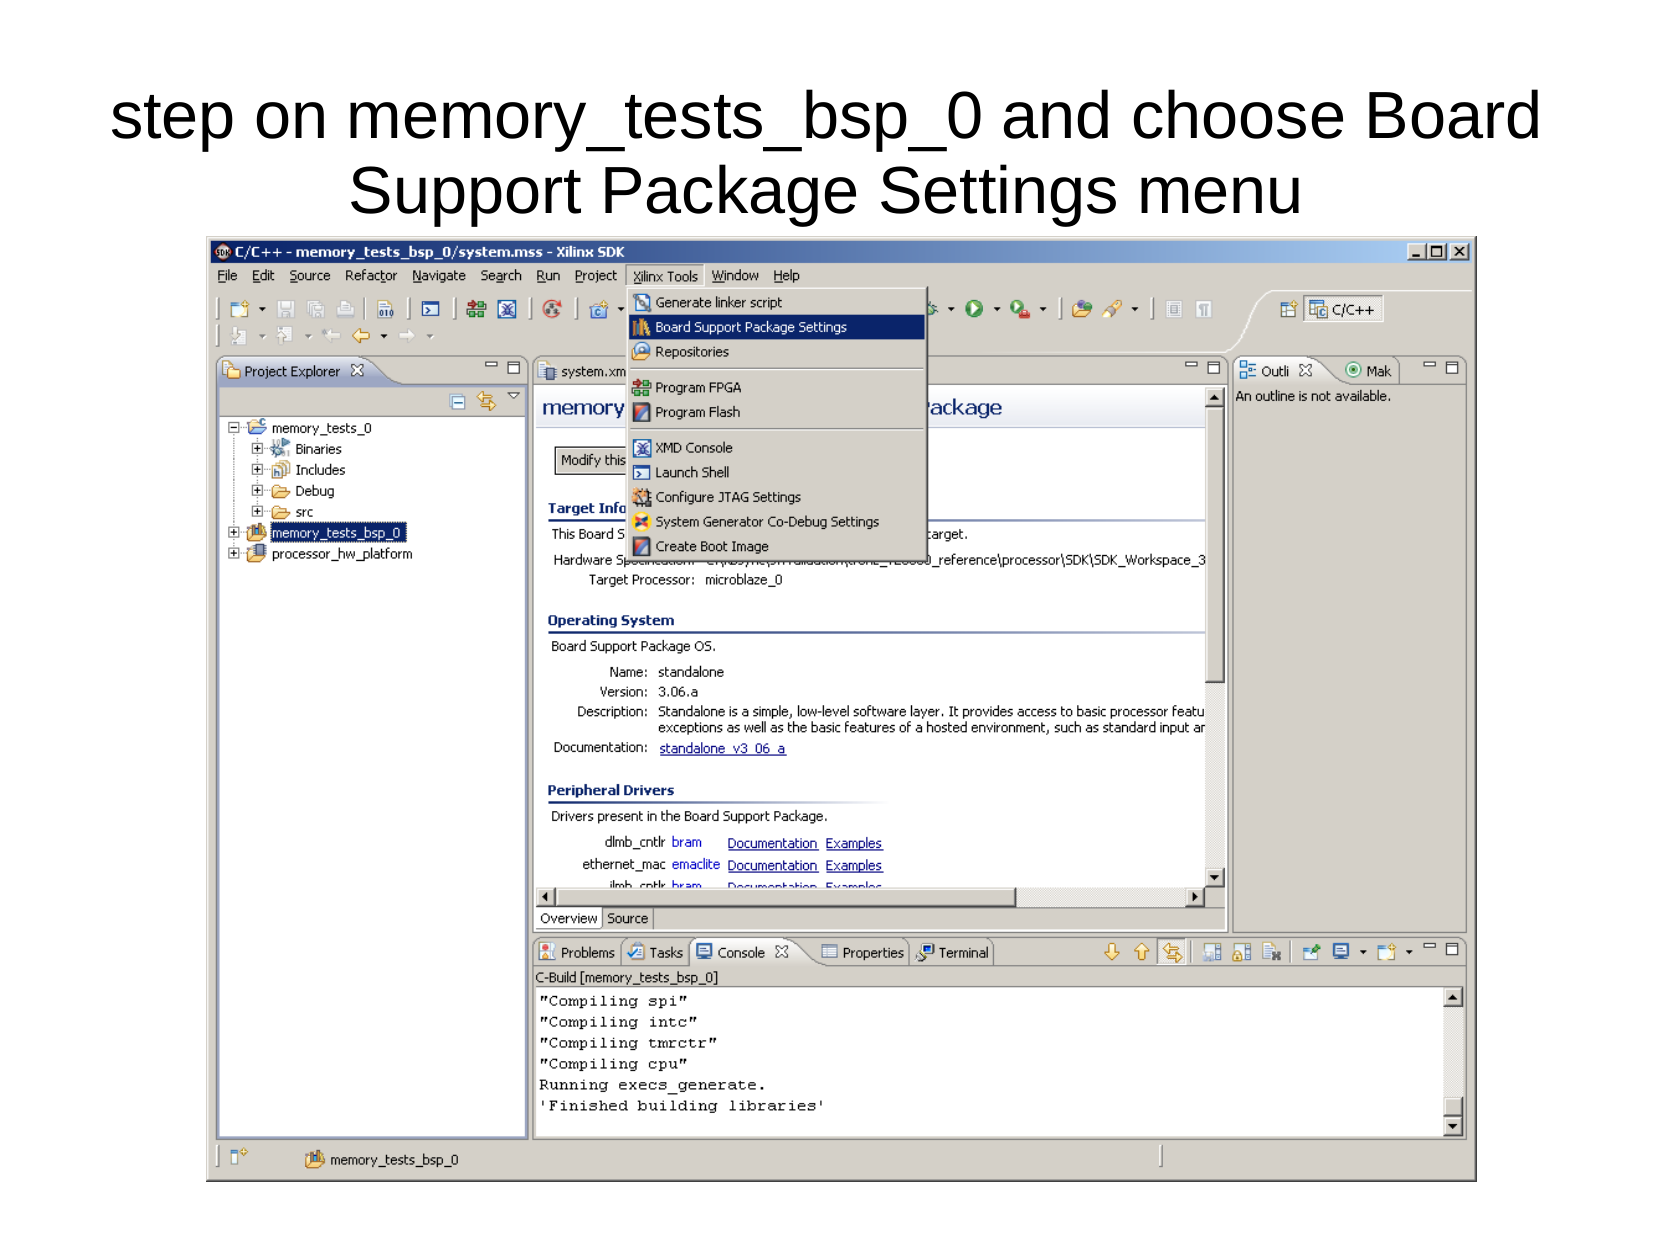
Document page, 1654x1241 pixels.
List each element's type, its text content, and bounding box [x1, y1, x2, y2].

title step on memory_tests_bsp_0 and choose Board Support Package Settings menu [82, 49, 1571, 257]
picture [206, 236, 1477, 1182]
